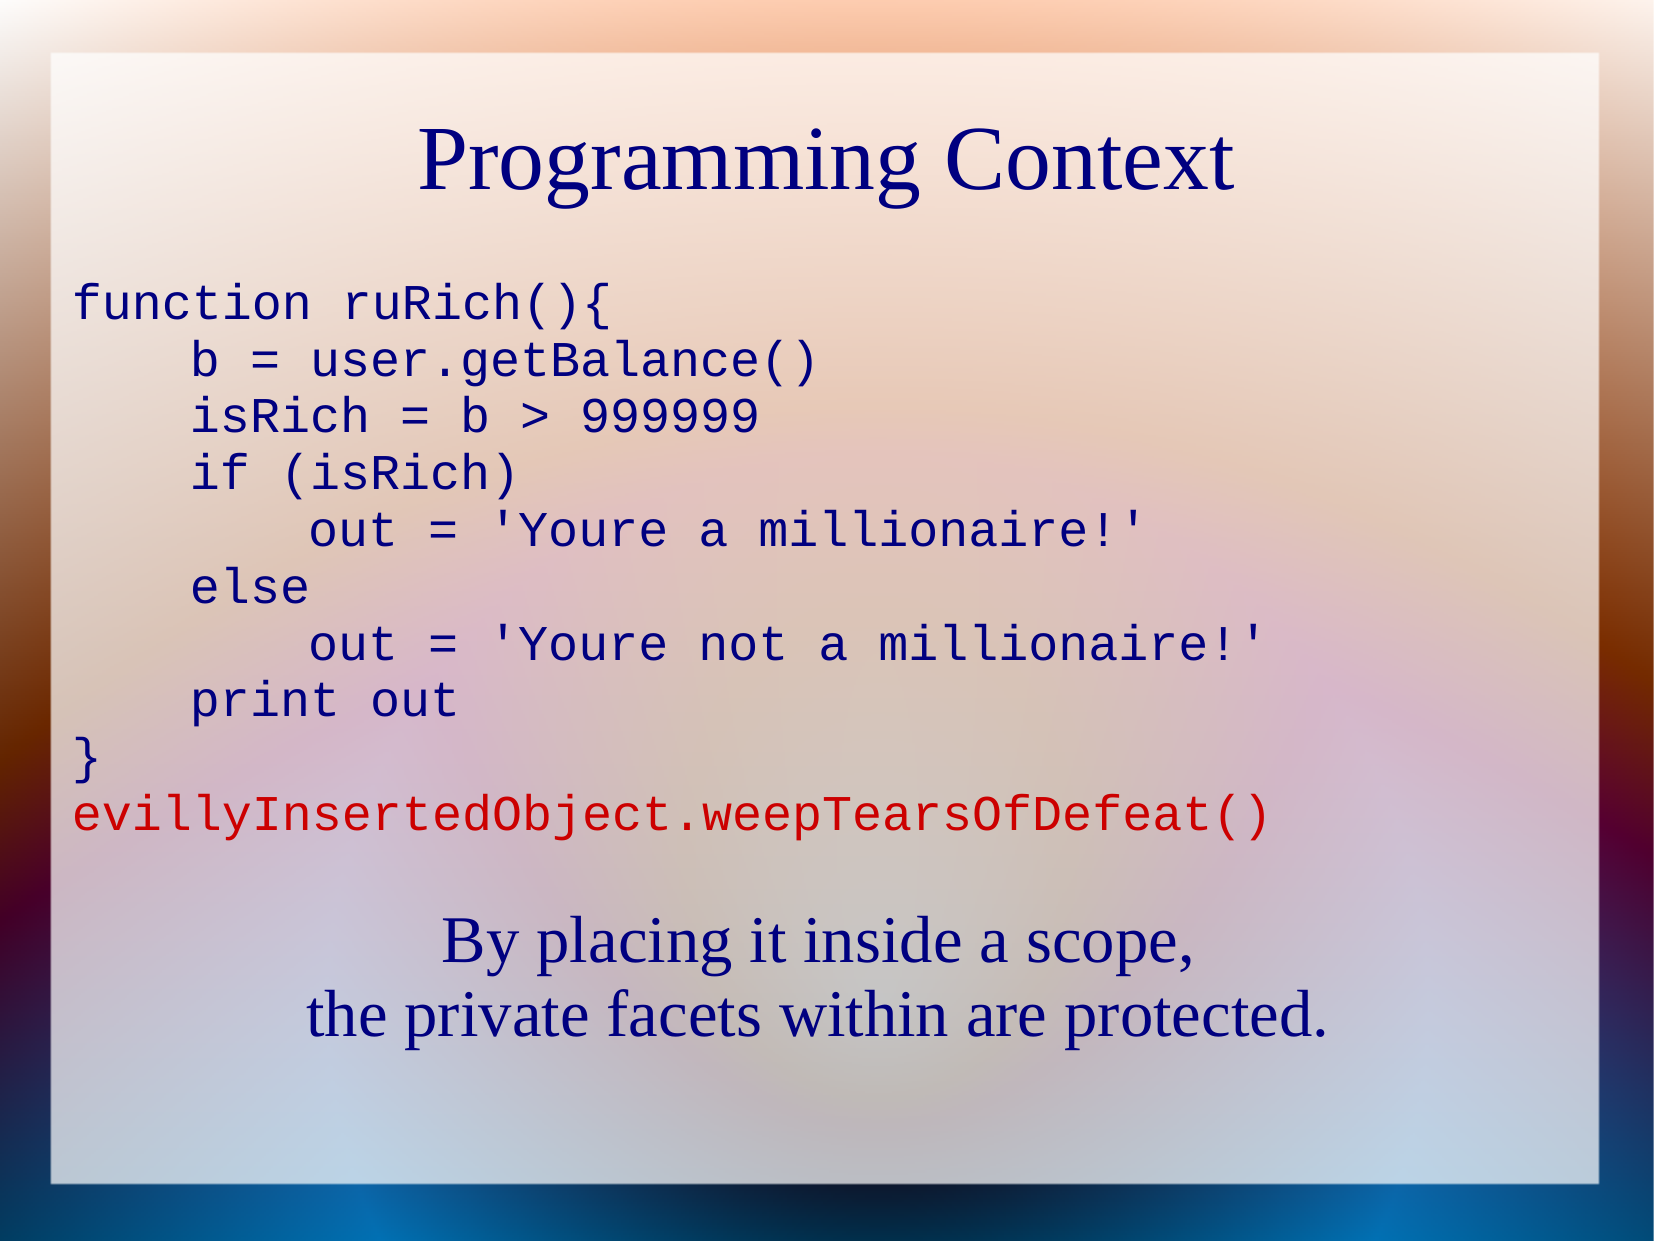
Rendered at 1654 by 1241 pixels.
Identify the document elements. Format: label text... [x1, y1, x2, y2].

title function ruRich(){ b = user.getBalance() isRich = b > 999999 if (isRich) out = 'Youre a millionaire!' else out = 'Youre not a millionaire!' print out } evillyInsertedObject.weepTearsOfDefeat() [71, 277, 1561, 816]
picture [0, 0, 1654, 1241]
title By placing it inside a scope, the private facets within are protected. [75, 828, 1564, 1051]
title Programming Context [82, 55, 1571, 263]
